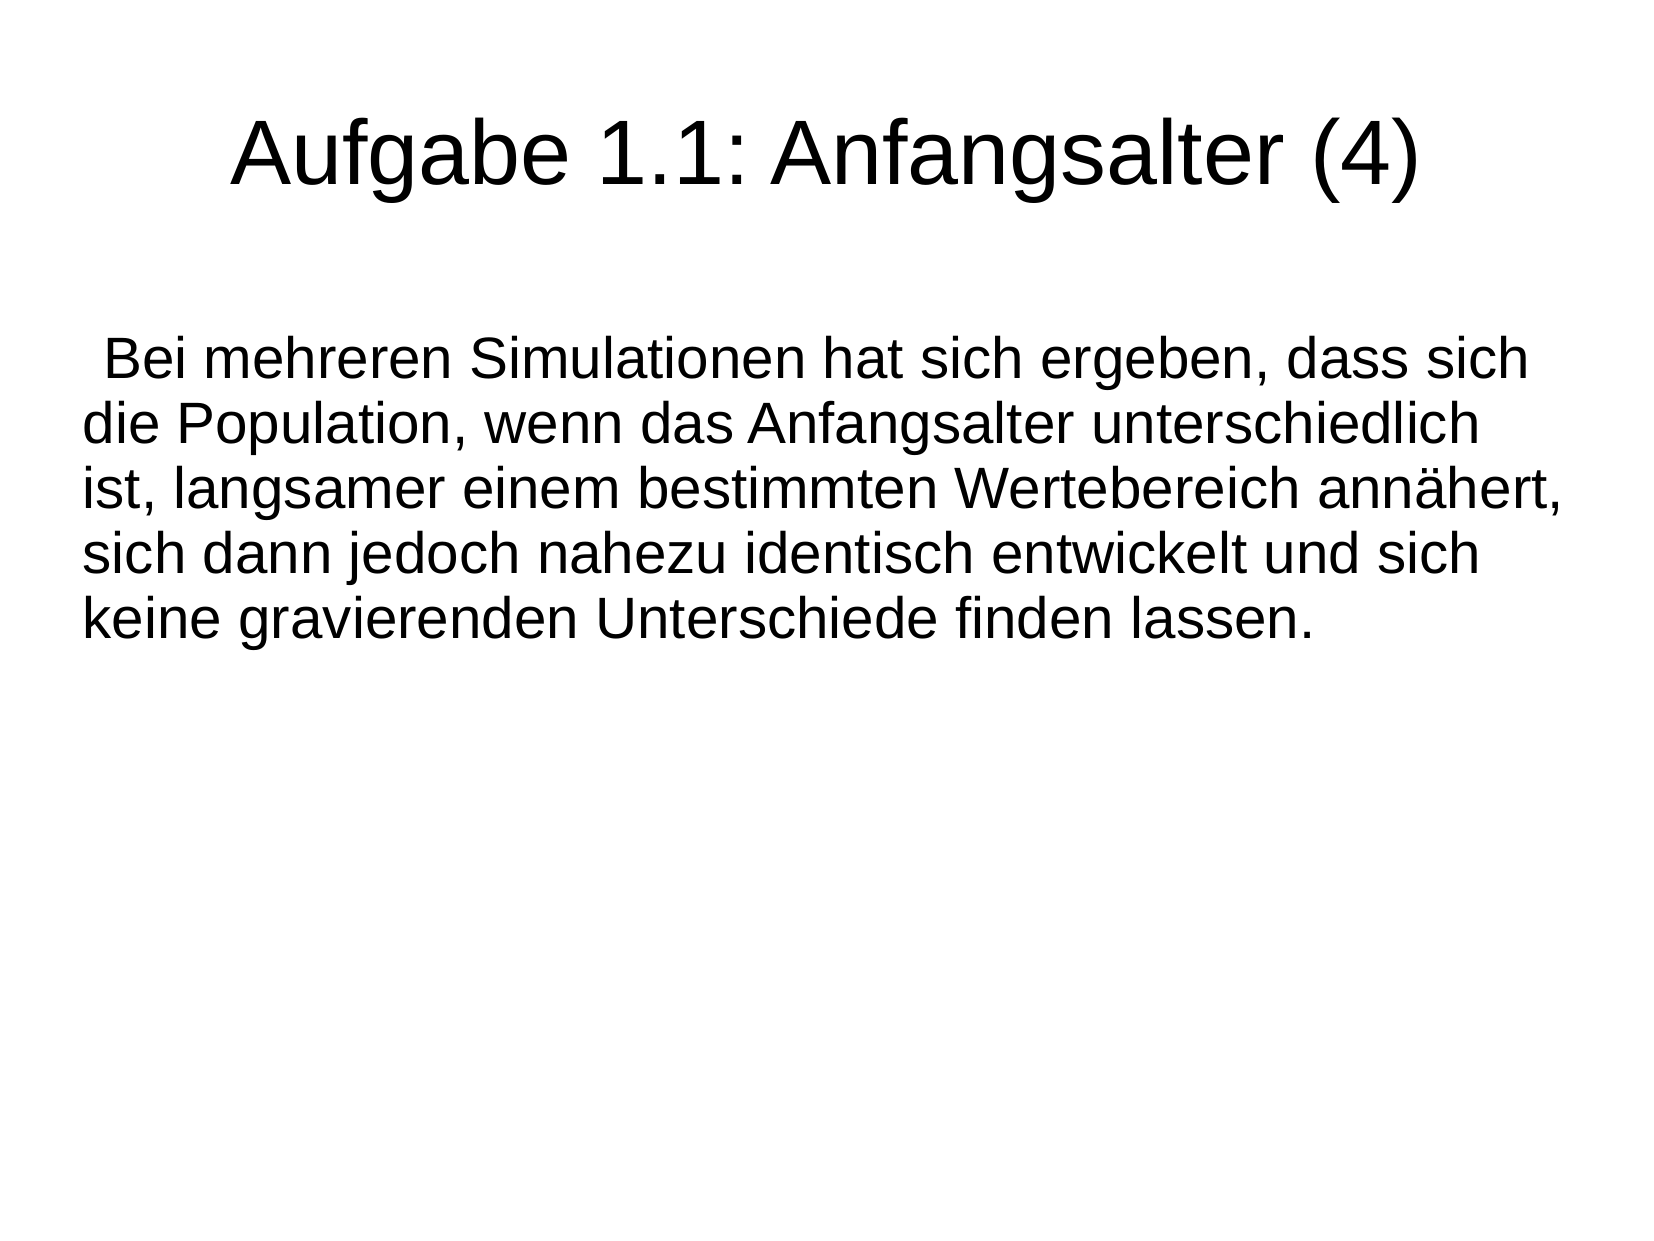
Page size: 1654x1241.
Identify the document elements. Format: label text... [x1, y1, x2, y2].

title Aufgabe 1.1: Anfangsalter (4) [82, 56, 1571, 250]
subtitle Bei mehreren Simulationen hat sich ergeben, dass sich die Population, wenn das Anfangsalter unterschiedlich ist, langsamer einem bestimmten Wertebereich annähert, sich dann jedoch nahezu identisch entwickelt und sich keine gravierenden Unterschiede finden lassen. [82, 297, 1571, 680]
